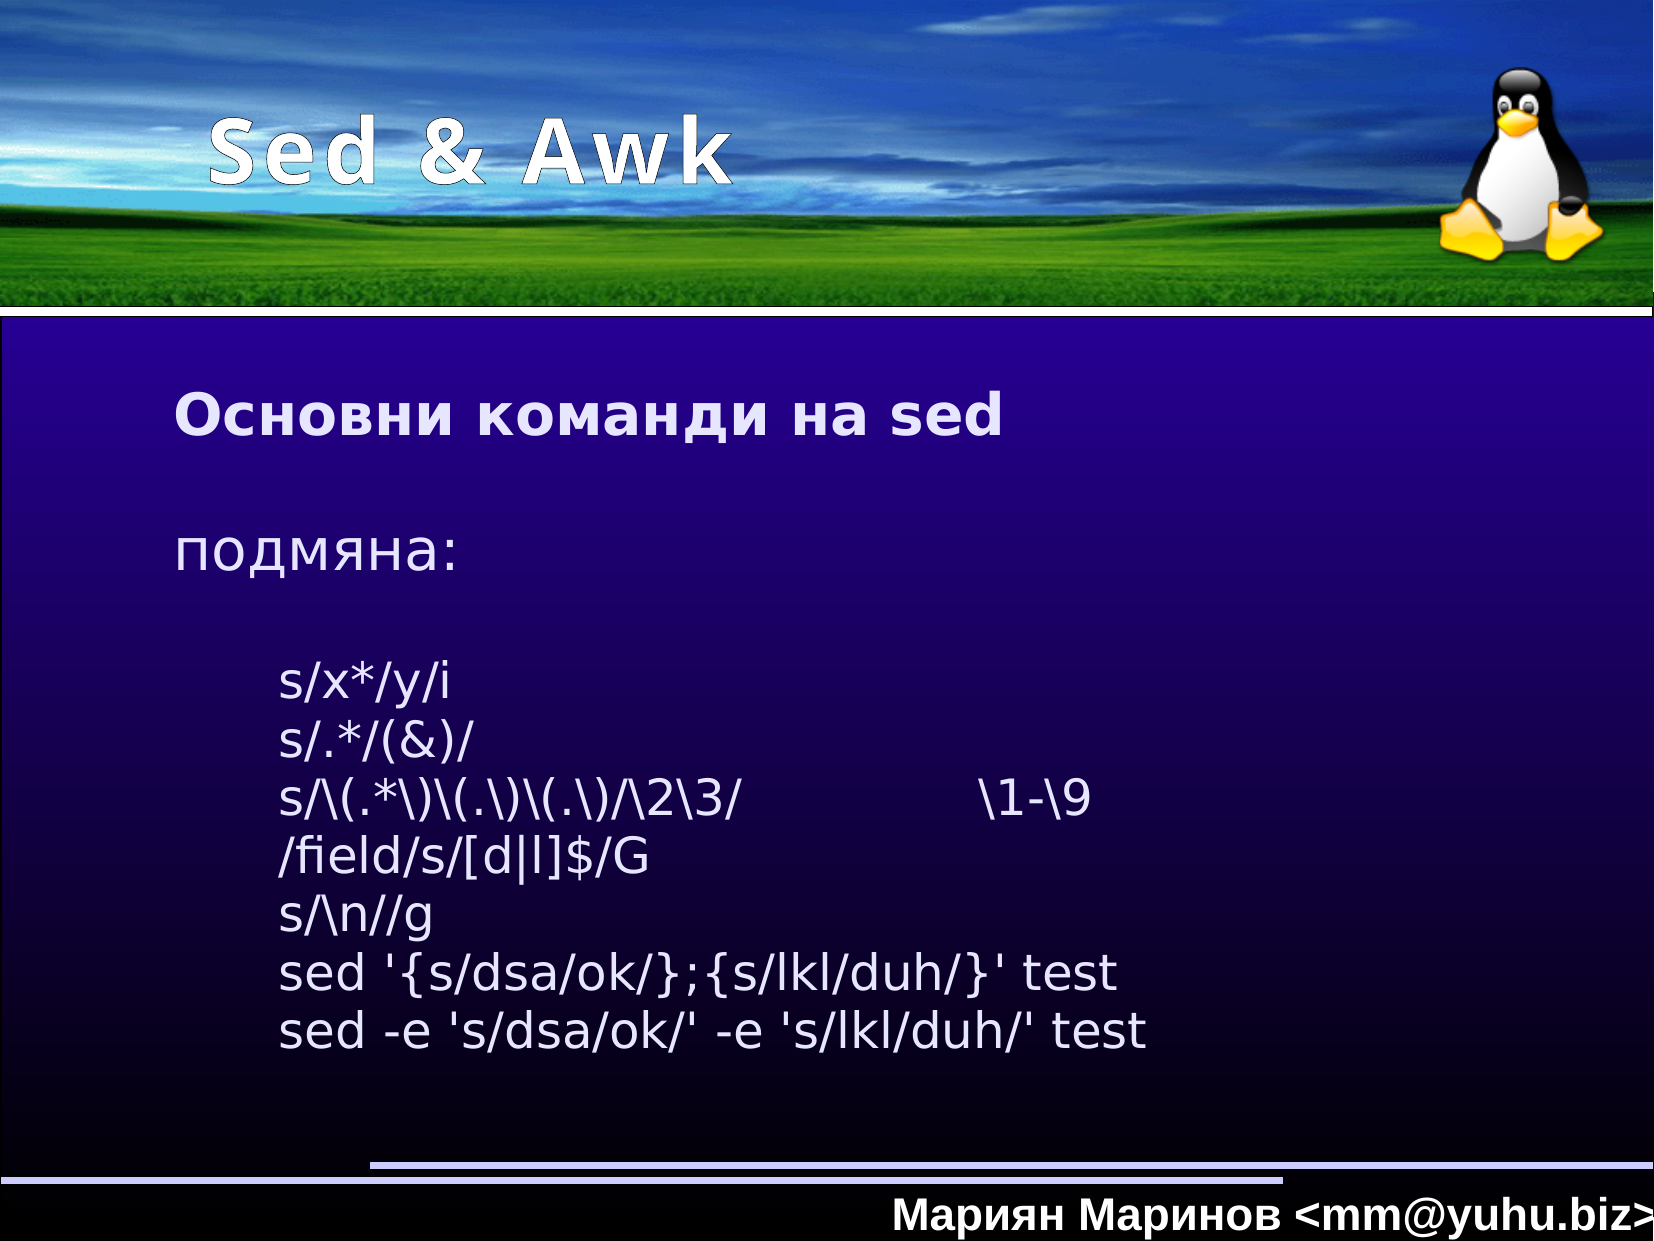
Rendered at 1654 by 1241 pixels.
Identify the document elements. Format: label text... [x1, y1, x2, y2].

title Sed & Awk [206, 44, 1416, 252]
list Основни команди на sed подмяна: s/x*/y/i s/.*/(&)/ s/\(.*\)\(.\)\(.\)/\2\3/ \1-\9 /field/s/[d|l]$/G s/\n//g sed '{s/dsa/ok/};{s/lkl/duh/}' test sed -e 's/dsa/ok/' -e 's/lkl/duh/' test [101, 381, 1529, 1061]
text_box Мариян Маринов <mm@yuhu.biz> [891, 1189, 1653, 1241]
picture [0, 0, 1653, 306]
text_box [0, 306, 1653, 1217]
